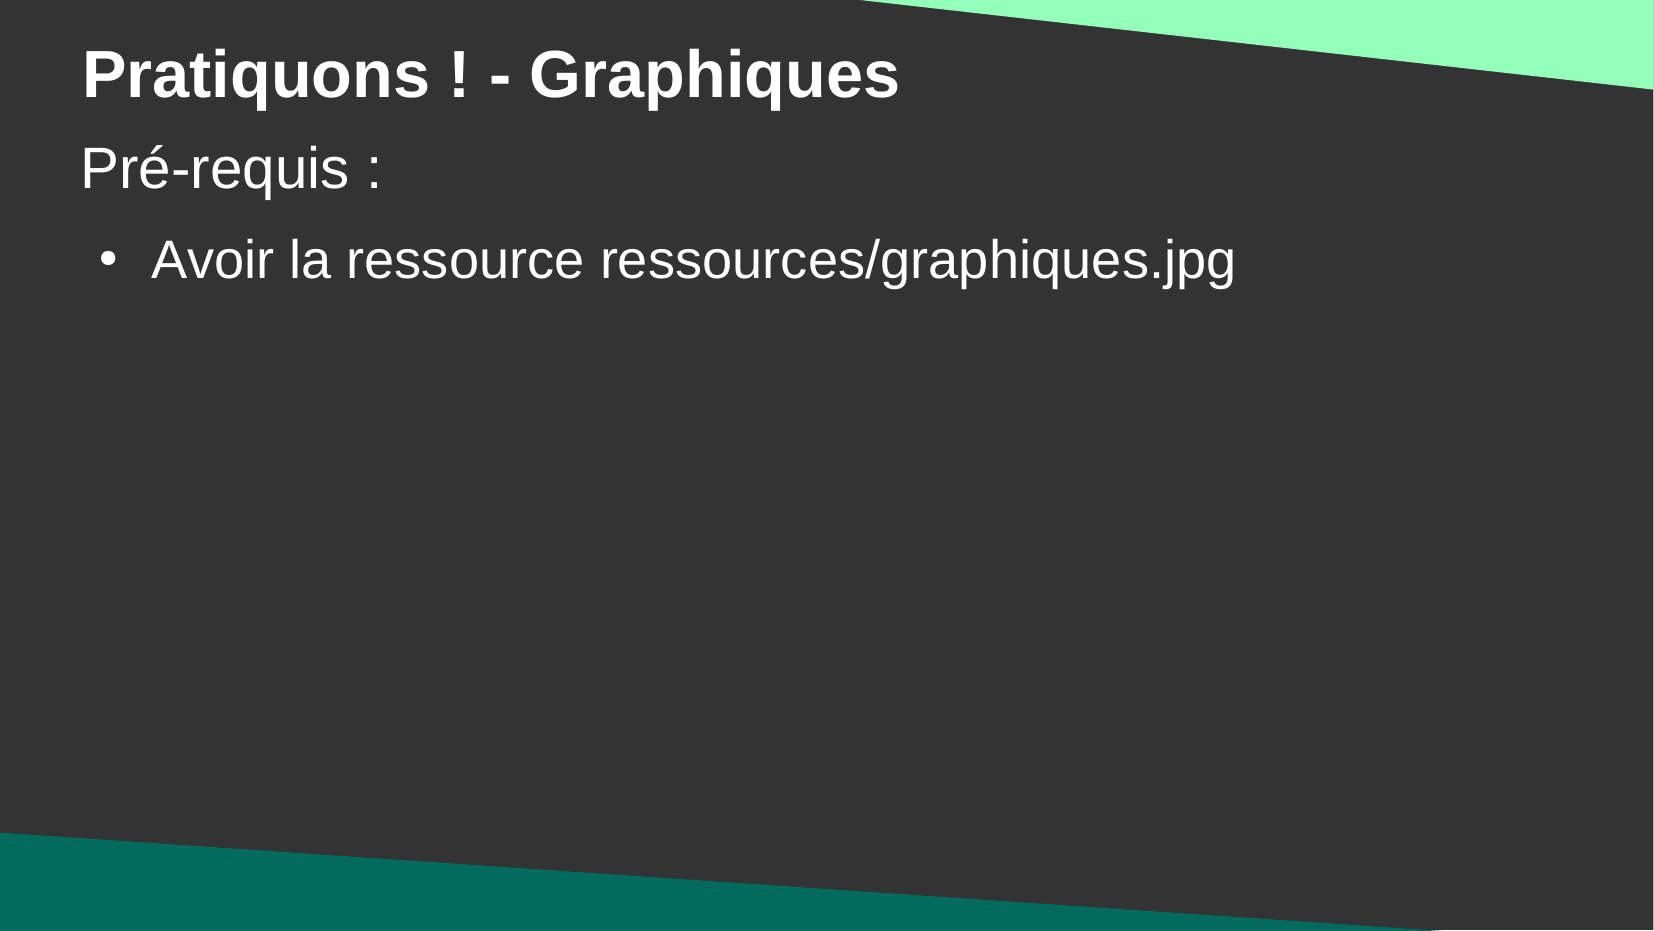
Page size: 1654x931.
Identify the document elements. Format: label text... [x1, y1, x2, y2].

list Pré-requis : Avoir la ressource ressources/graphiques.jpg [80, 135, 1620, 296]
text_box [859, 0, 1654, 90]
title Pratiquons ! - Graphiques [82, 37, 1571, 114]
